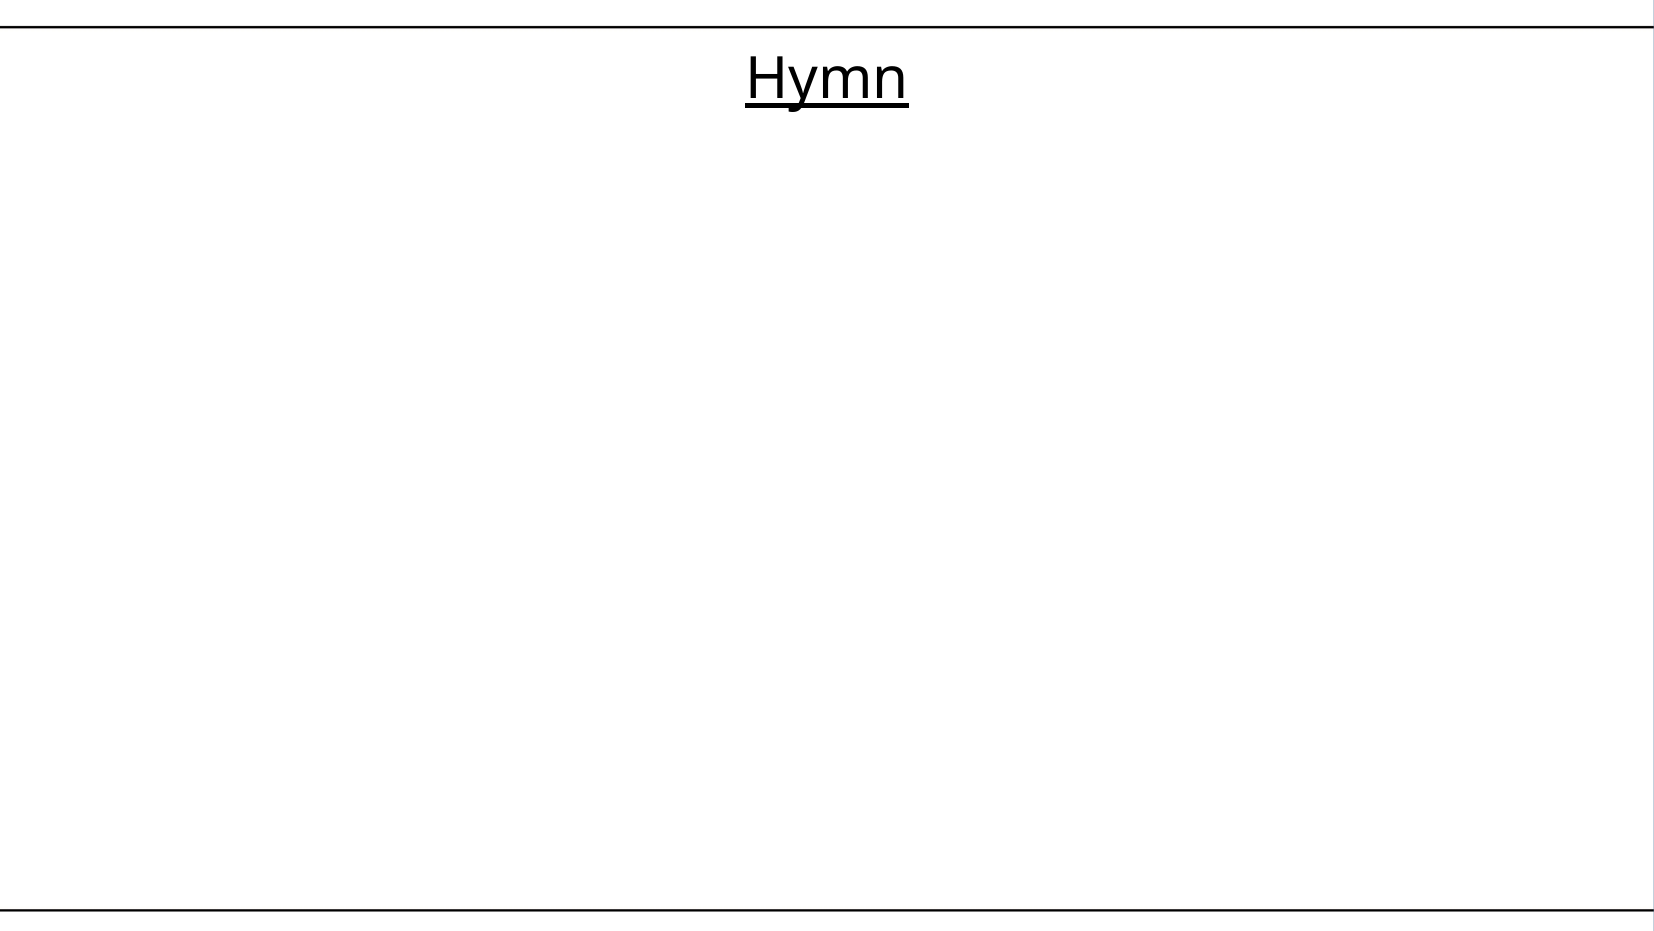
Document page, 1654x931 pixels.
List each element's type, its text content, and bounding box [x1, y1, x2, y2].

text_box Hymn [69, 29, 1585, 210]
picture [0, 0, 1654, 931]
